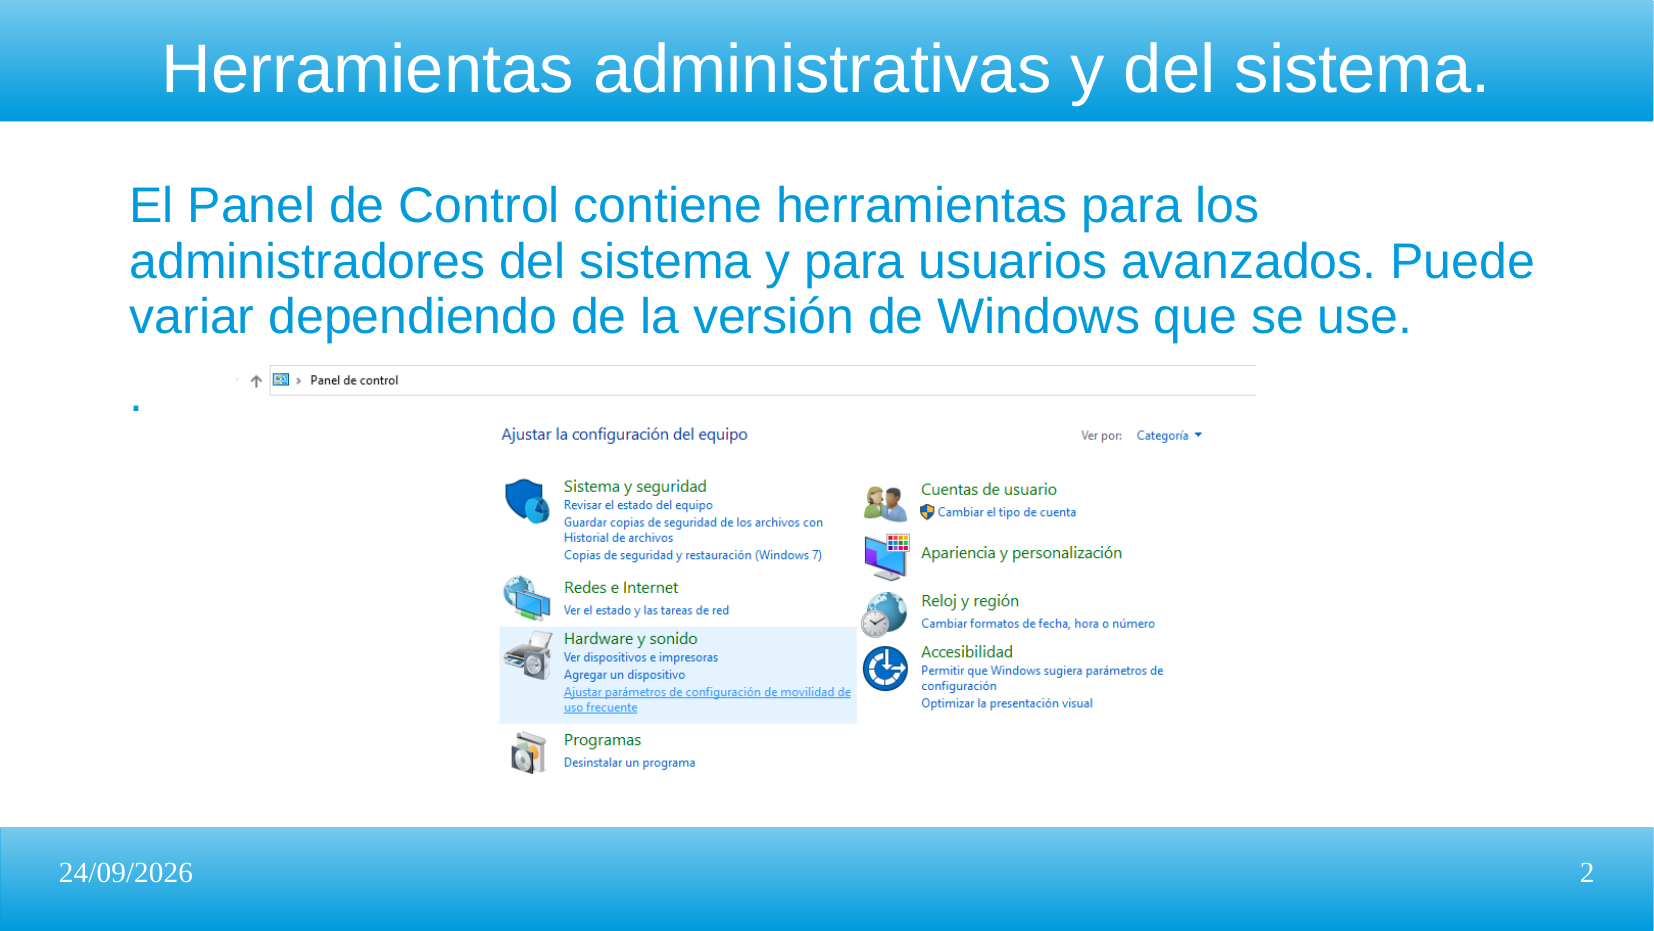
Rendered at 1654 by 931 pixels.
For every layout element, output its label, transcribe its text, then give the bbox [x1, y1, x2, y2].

list El Panel de Control contiene herramientas para los administradores del sistema y para usuarios avanzados. Puede variar dependiendo de la versión de Windows que se use. . [58, 177, 1595, 768]
picture [236, 361, 1256, 827]
title Herramientas administrativas y del sistema. [58, 0, 1595, 177]
